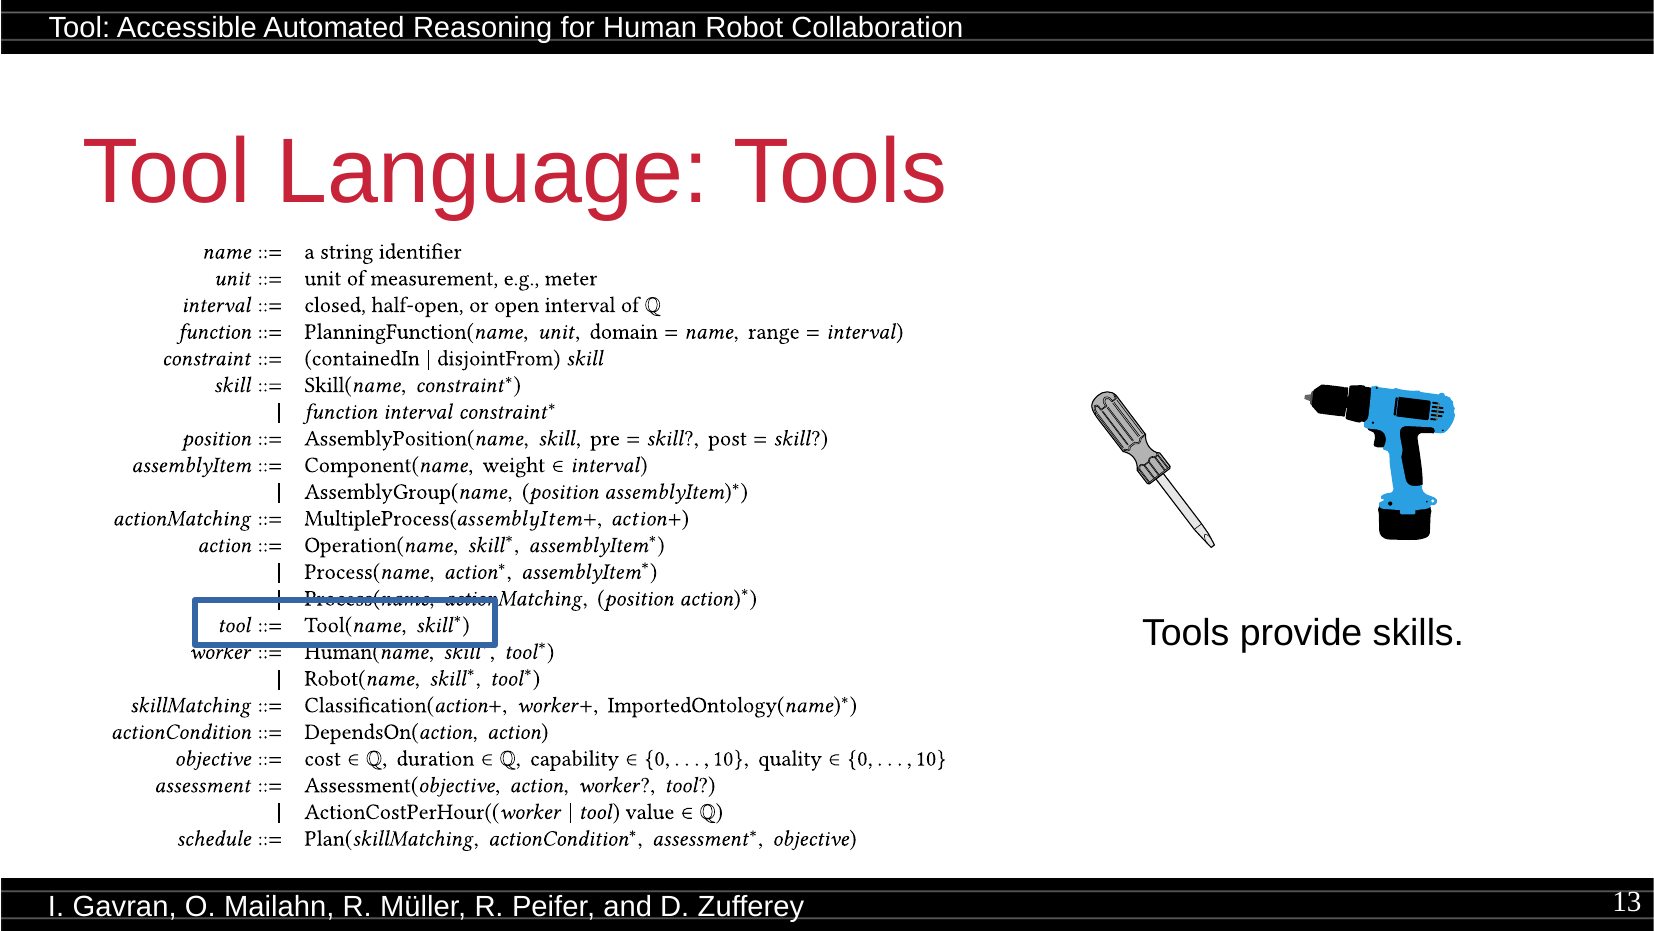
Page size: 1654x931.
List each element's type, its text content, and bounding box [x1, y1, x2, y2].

picture [1304, 384, 1456, 541]
picture [112, 243, 946, 851]
picture [1091, 391, 1216, 548]
picture [1, 0, 1654, 54]
picture [1, 878, 1654, 931]
title Tool Language: Tools [82, 92, 1571, 249]
text_box Tool: Accessible Automated Reasoning for Human Robot Collaboration [33, 4, 980, 52]
text_box I. Gavran, O. Mailahn, R. Müller, R. Peifer, and D. Zufferey [33, 882, 821, 931]
text_box Tools provide skills. [1127, 603, 1480, 661]
